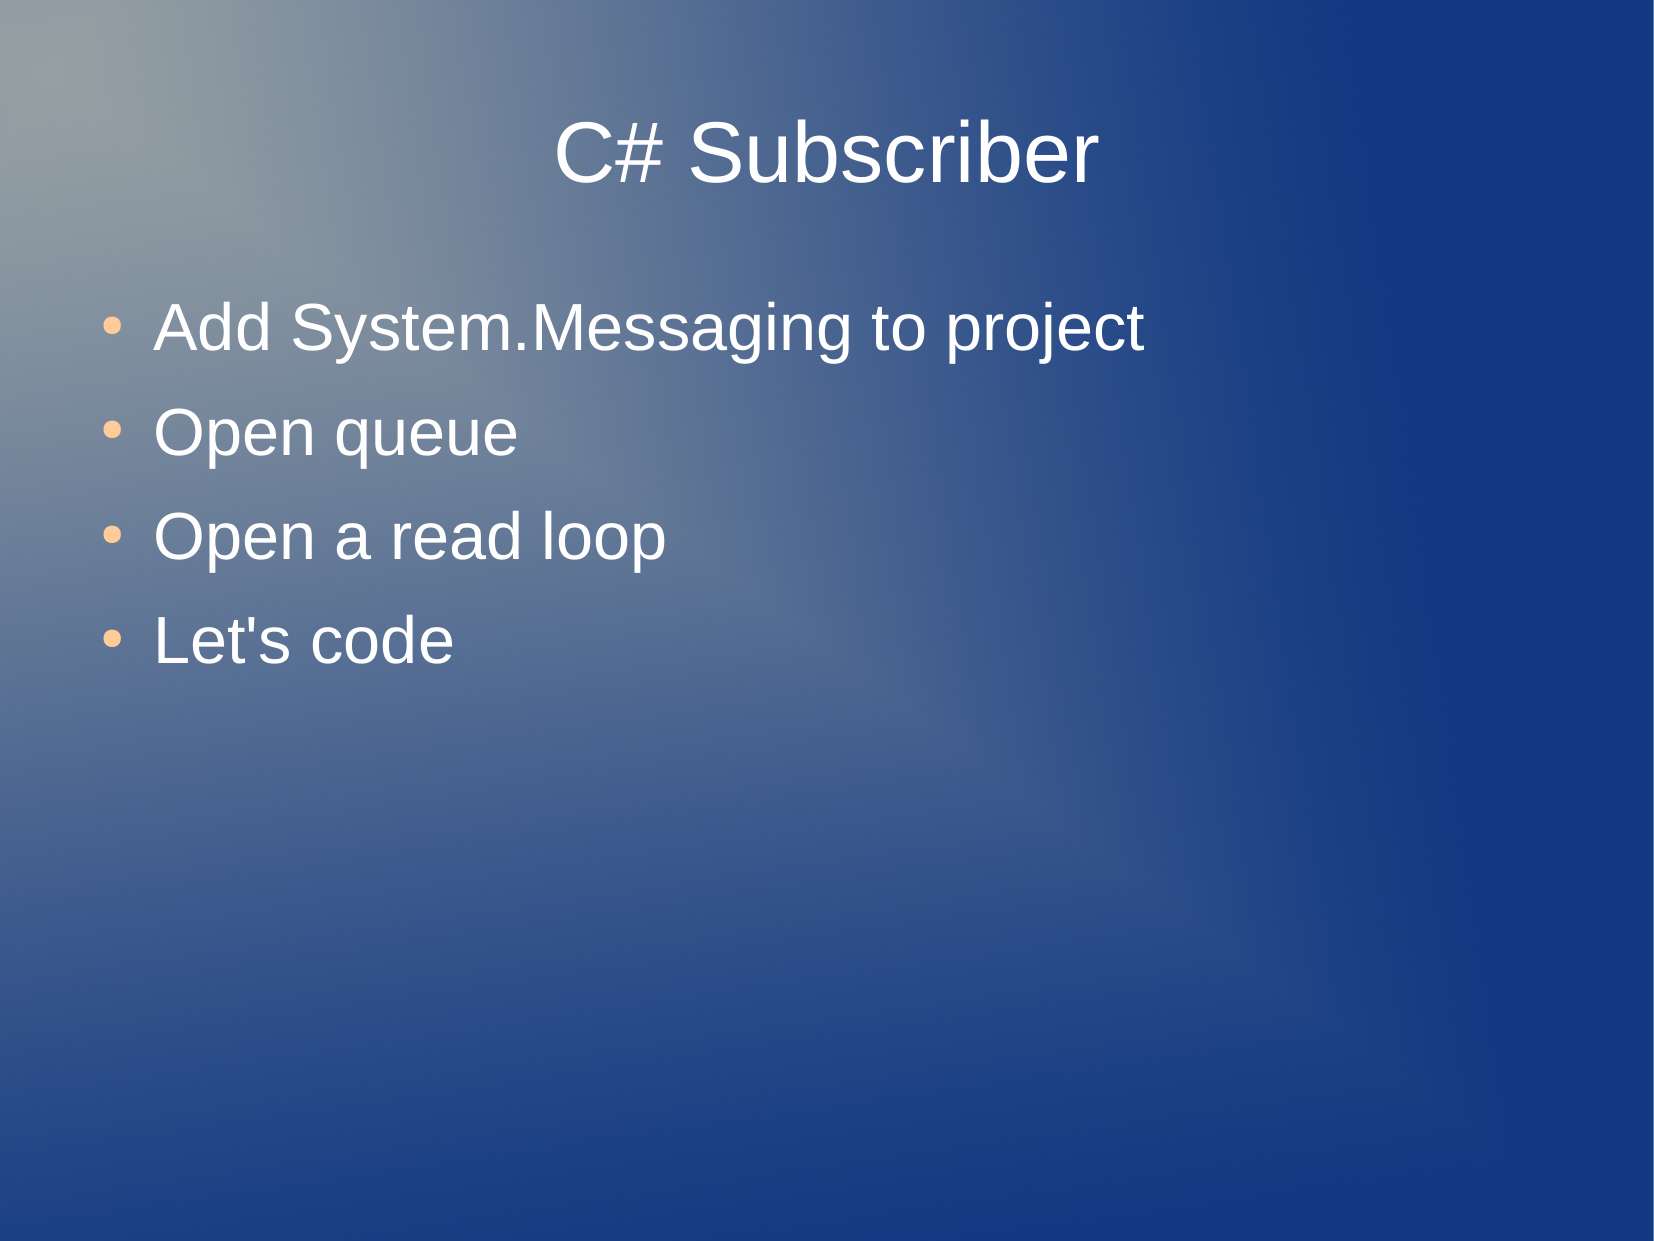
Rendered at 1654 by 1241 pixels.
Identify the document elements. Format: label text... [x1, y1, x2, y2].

list Add System.Messaging to project Open queue Open a read loop Let's code [82, 290, 1571, 1109]
title C# Subscriber [82, 49, 1571, 257]
picture [0, 0, 1654, 1241]
